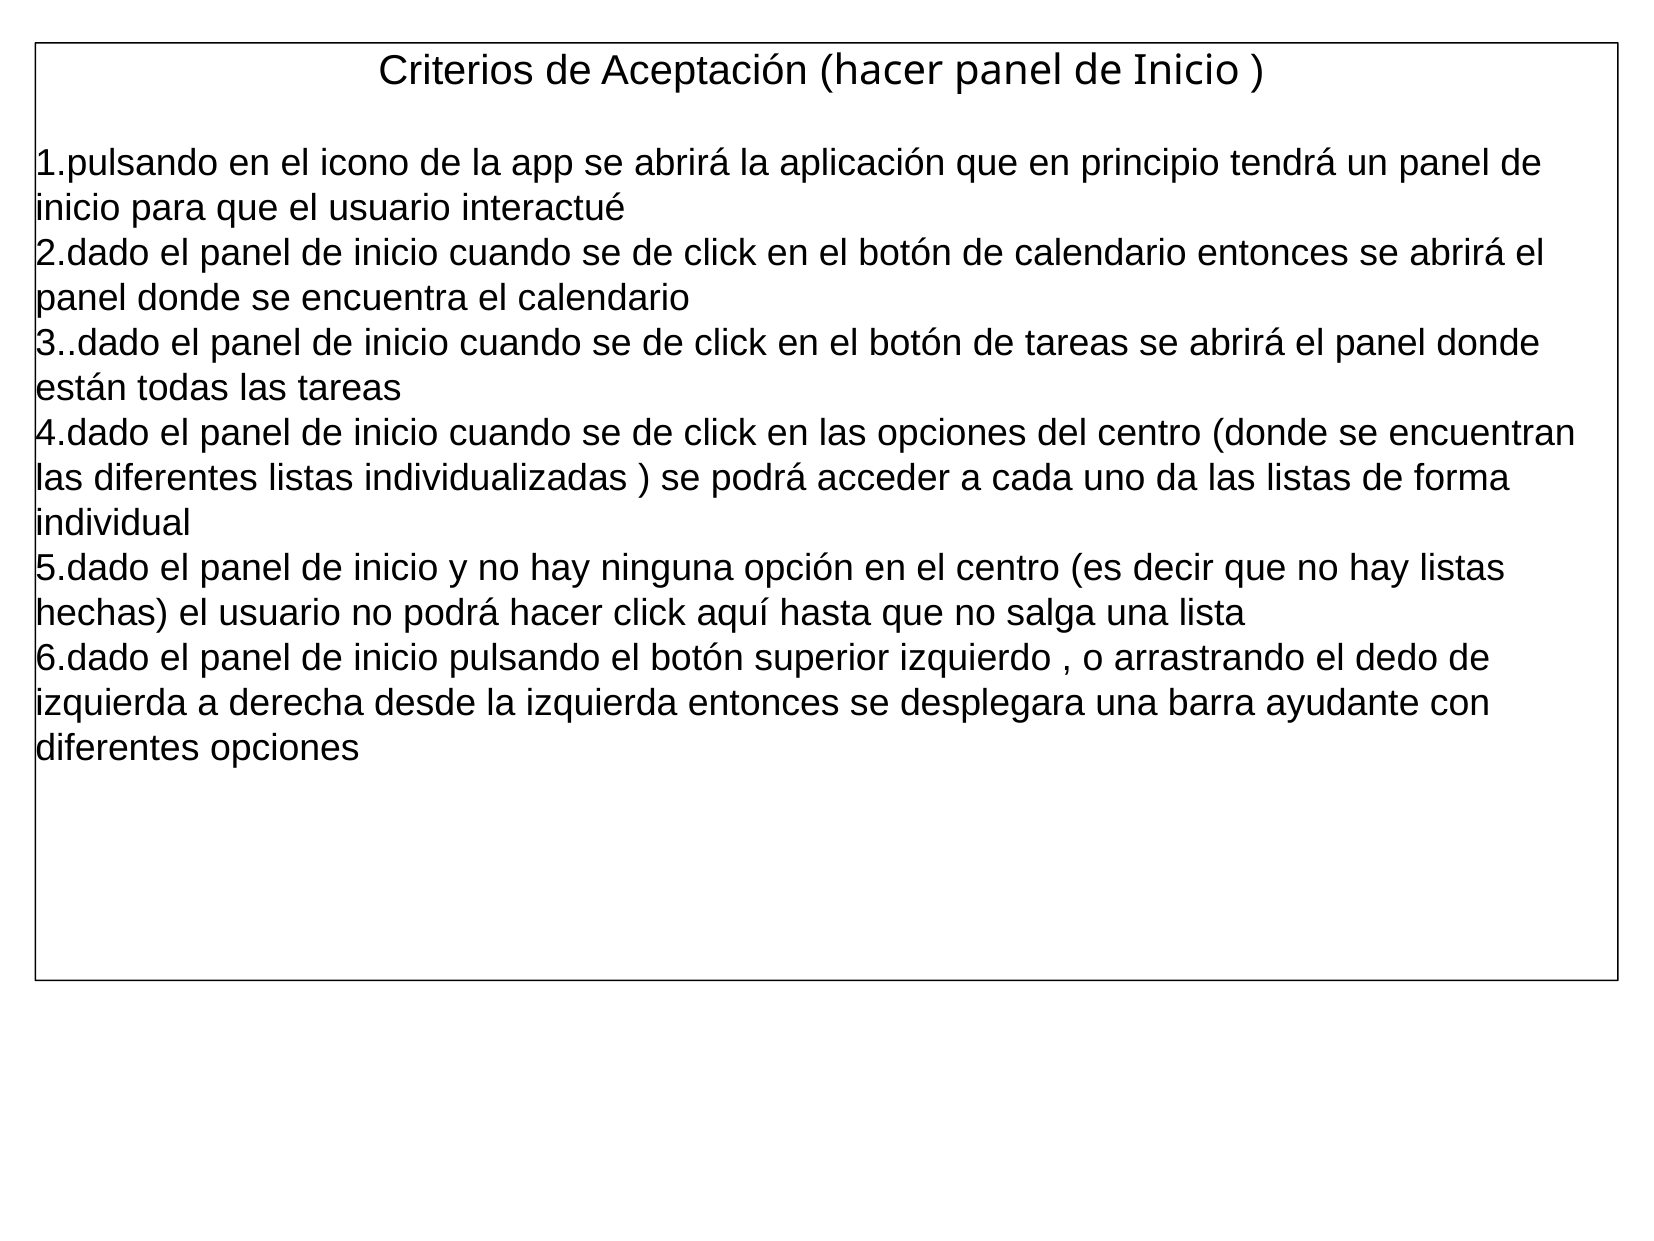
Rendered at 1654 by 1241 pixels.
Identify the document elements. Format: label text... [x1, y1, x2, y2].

text_box Criterios de Aceptación (hacer panel de Inicio ) 1.pulsando en el icono de la app se abrirá la aplicación que en principio tendrá un panel de inicio para que el usuario interactué 2.dado el panel de inicio cuando se de click en el botón de calendario entonces se abrirá el panel donde se encuentra el calendario 3..dado el panel de inicio cuando se de click en el botón de tareas se abrirá el panel donde están todas las tareas 4.dado el panel de inicio cuando se de click en las opciones del centro (donde se encuentran las diferentes listas individualizadas ) se podrá acceder a cada uno da las listas de forma individual 5.dado el panel de inicio y no hay ninguna opción en el centro (es decir que no hay listas hechas) el usuario no podrá hacer click aquí hasta que no salga una lista 6.dado el panel de inicio pulsando el botón superior izquierdo , o arrastrando el dedo de izquierda a derecha desde la izquierda entonces se desplegara una barra ayudante con diferentes opciones [35, 42, 1618, 981]
